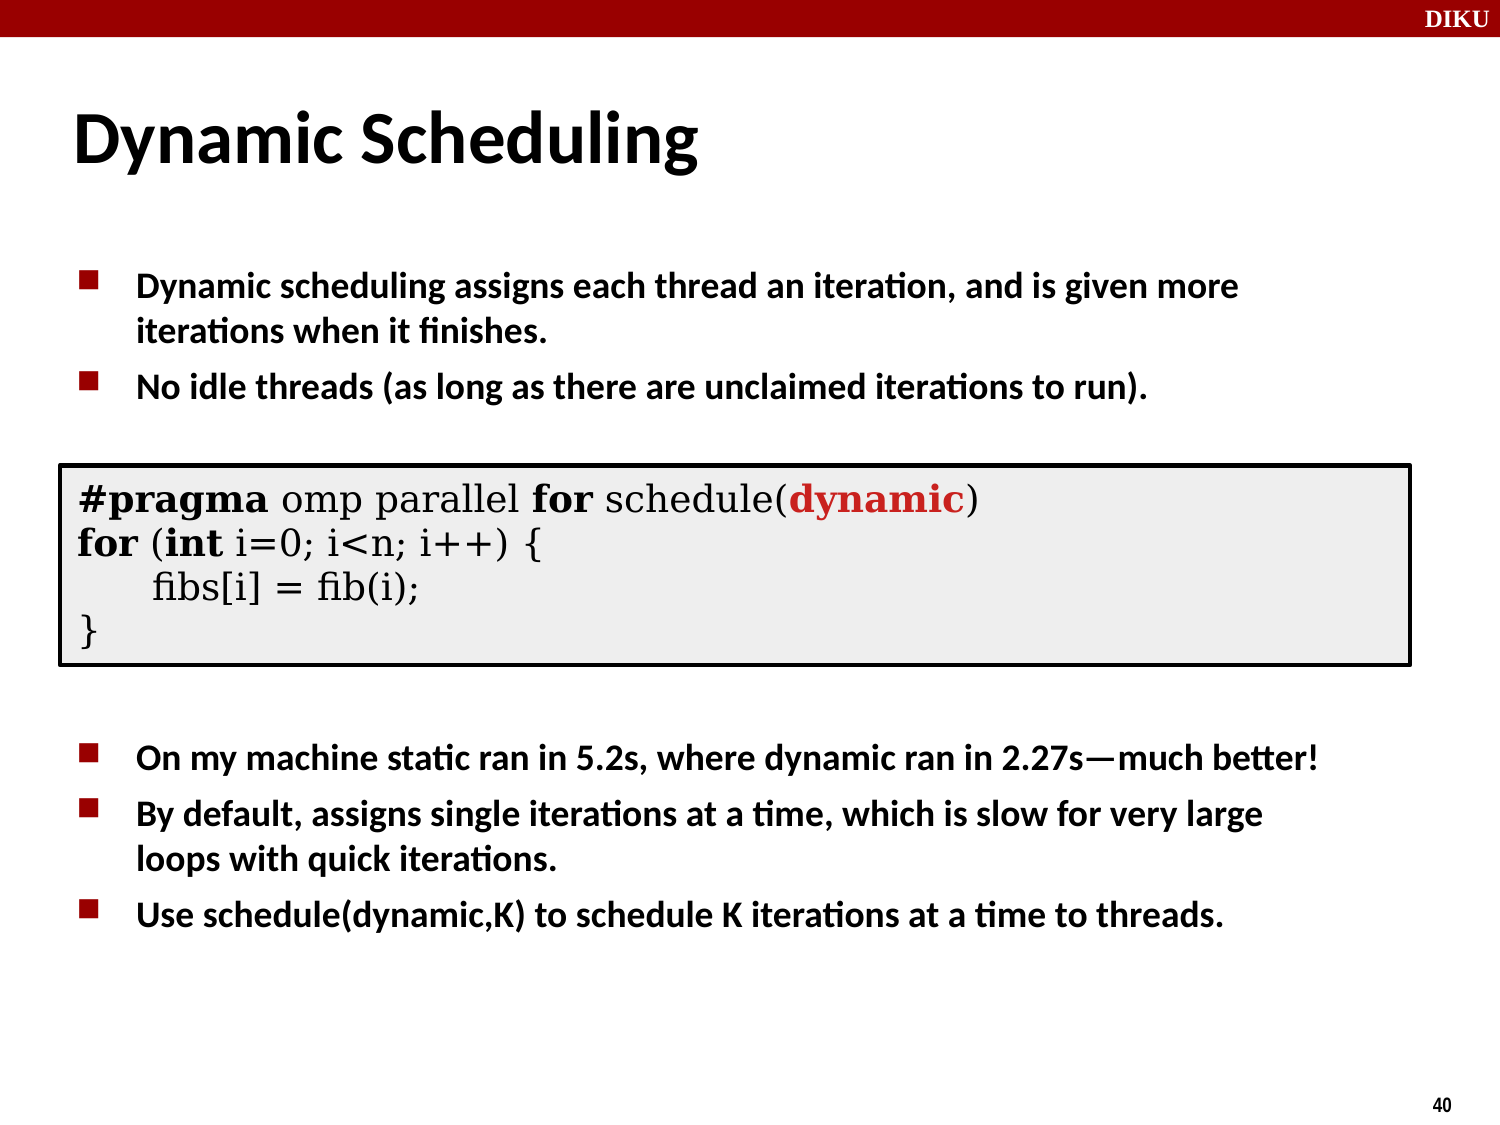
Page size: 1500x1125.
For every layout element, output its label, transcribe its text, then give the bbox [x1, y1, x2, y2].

text_box #pragma omp parallel for schedule(dynamic) for (int i=0; i<n; i++) { fibs[i] = fib(i); } [60, 465, 1411, 665]
text_box On my machine static ran in 5.2s, where dynamic ran in 2.27s—much better! By default, assigns single iterations at a time, which is slow for very large loops with quick iterations. Use schedule(dynamic,K) to schedule K iterations at a time to threads. [65, 725, 1361, 921]
text_box Dynamic Scheduling [58, 71, 1304, 197]
text_box Dynamic scheduling assigns each thread an iteration, and is given more iterations when it finishes. No idle threads (as long as there are unclaimed iterations to run). [65, 253, 1361, 448]
